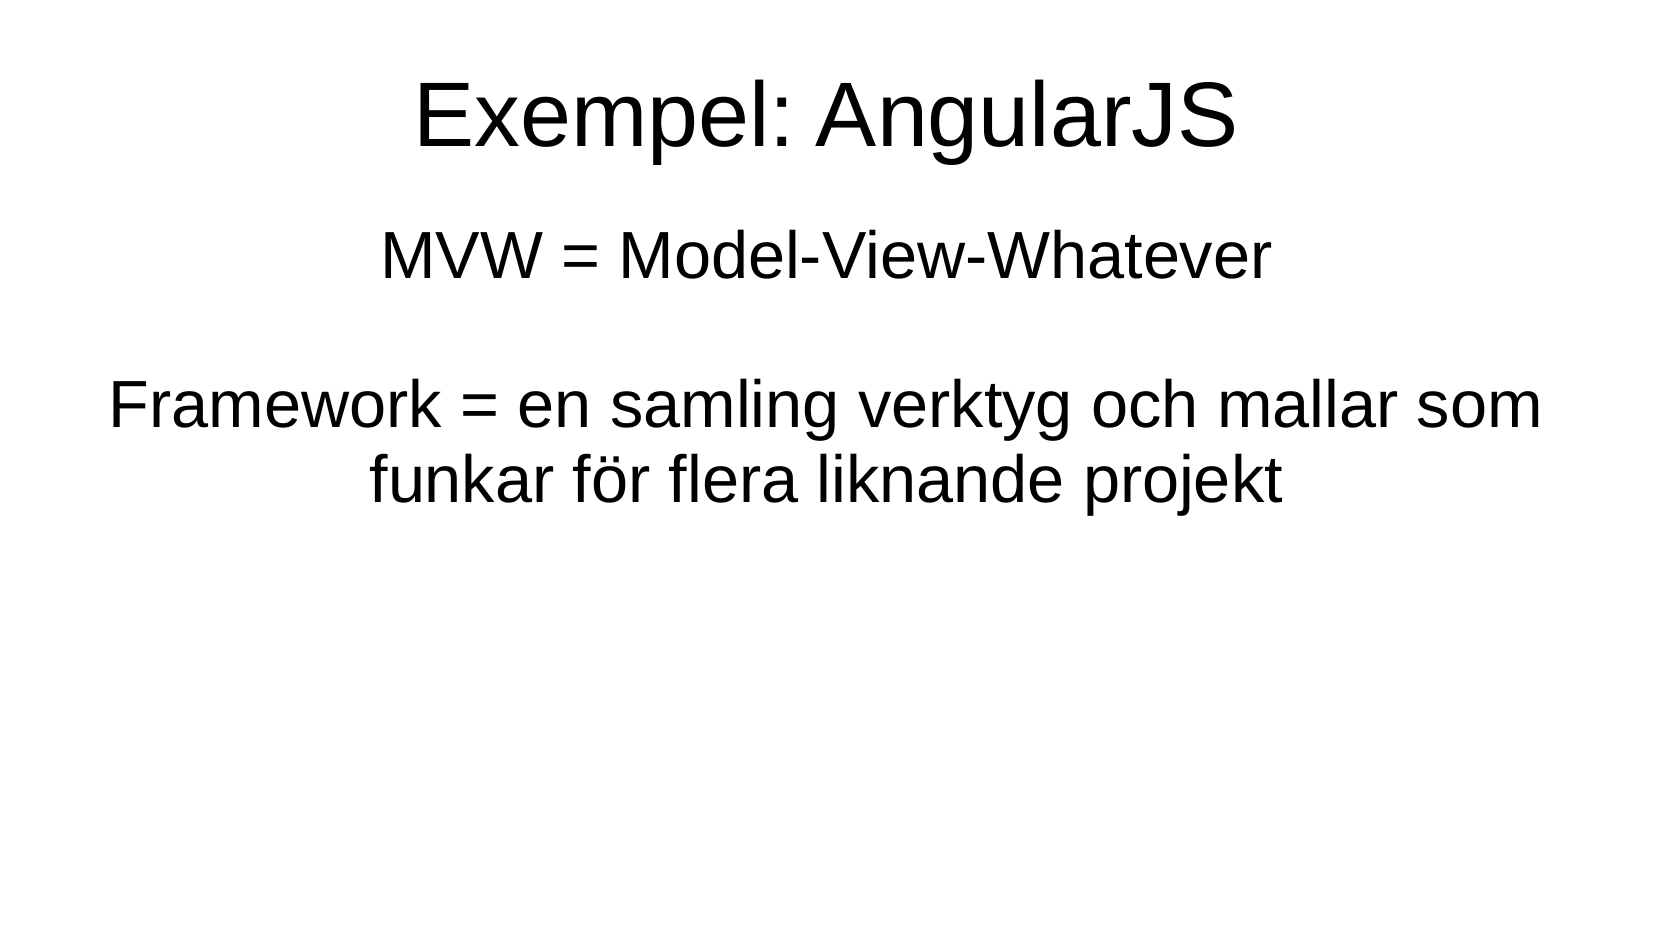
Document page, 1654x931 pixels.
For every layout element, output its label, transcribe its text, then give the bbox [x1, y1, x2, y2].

title Exempel: AngularJS [82, 37, 1571, 193]
subtitle MVW = Model-View-Whatever Framework = en samling verktyg och mallar som funkar för flera liknande projekt [82, 217, 1571, 757]
